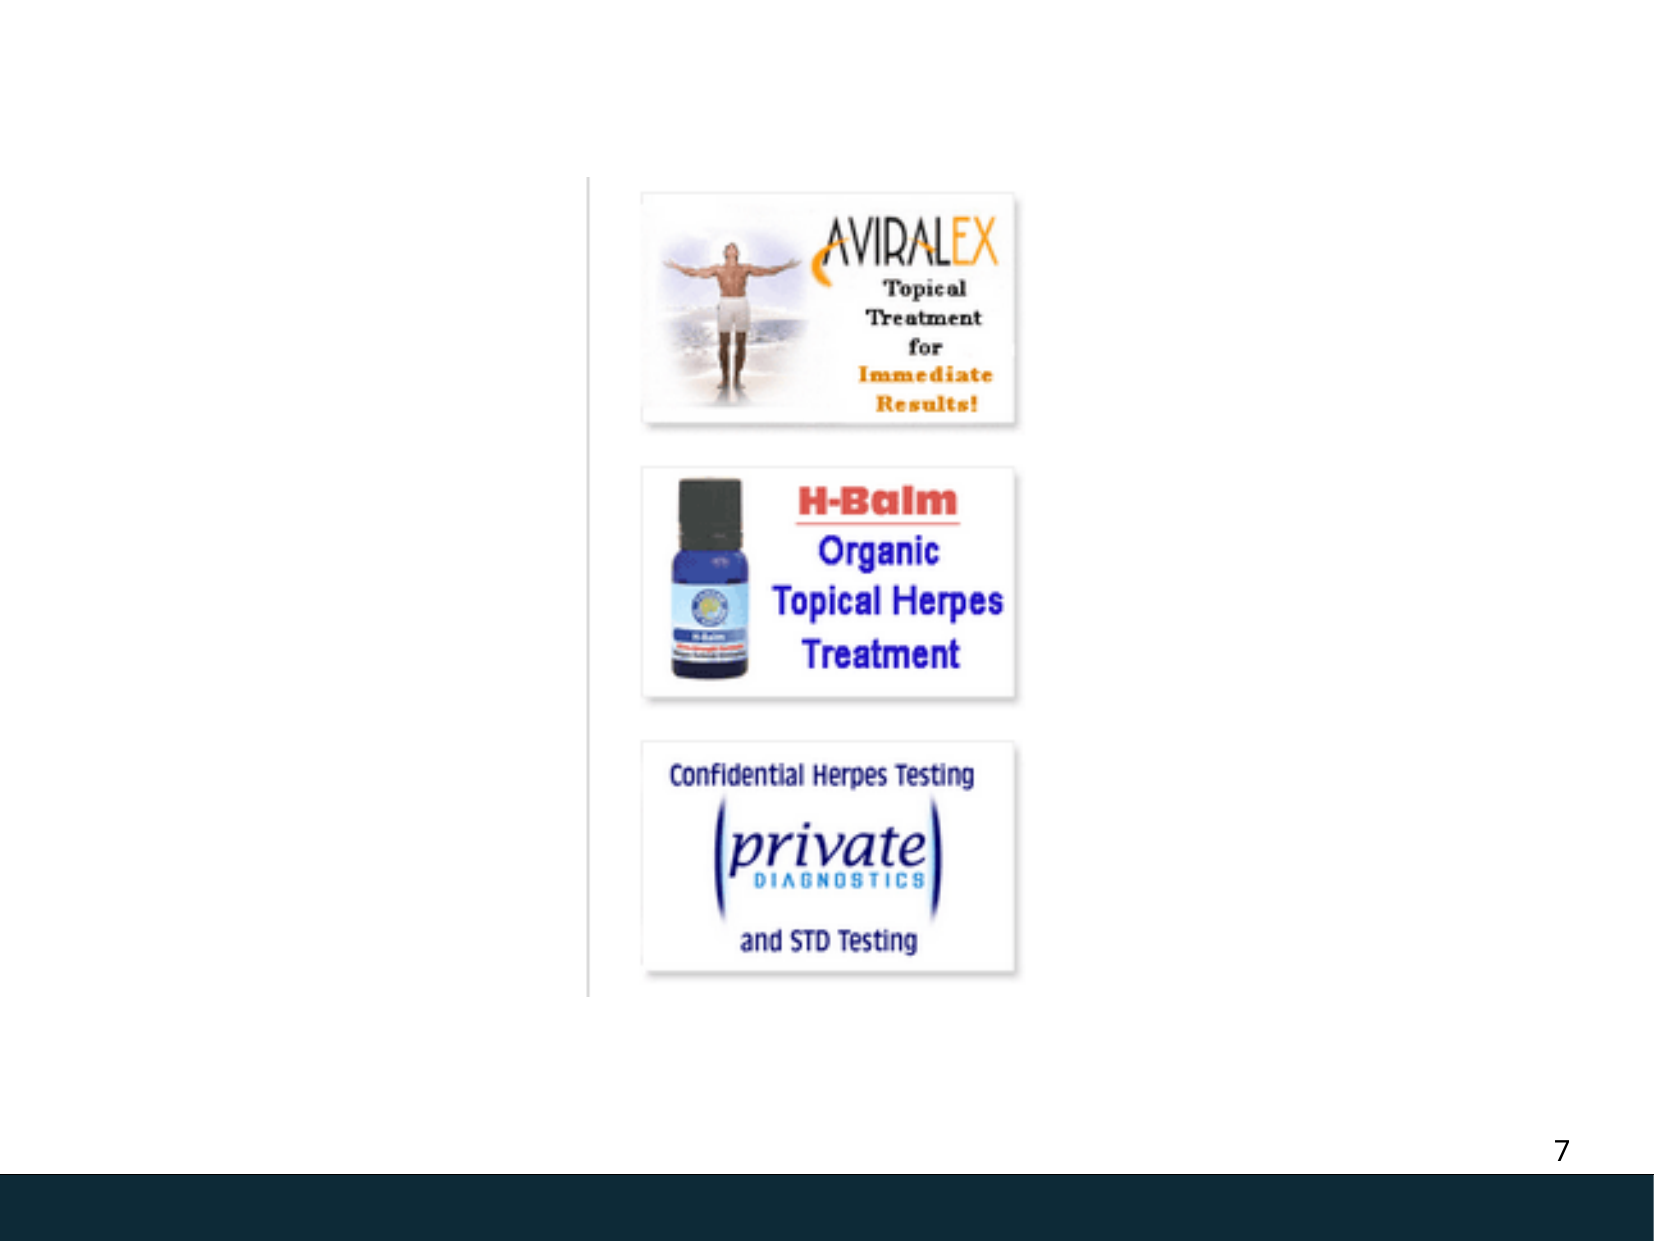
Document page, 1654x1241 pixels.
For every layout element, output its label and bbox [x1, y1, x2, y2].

picture [585, 177, 1069, 997]
